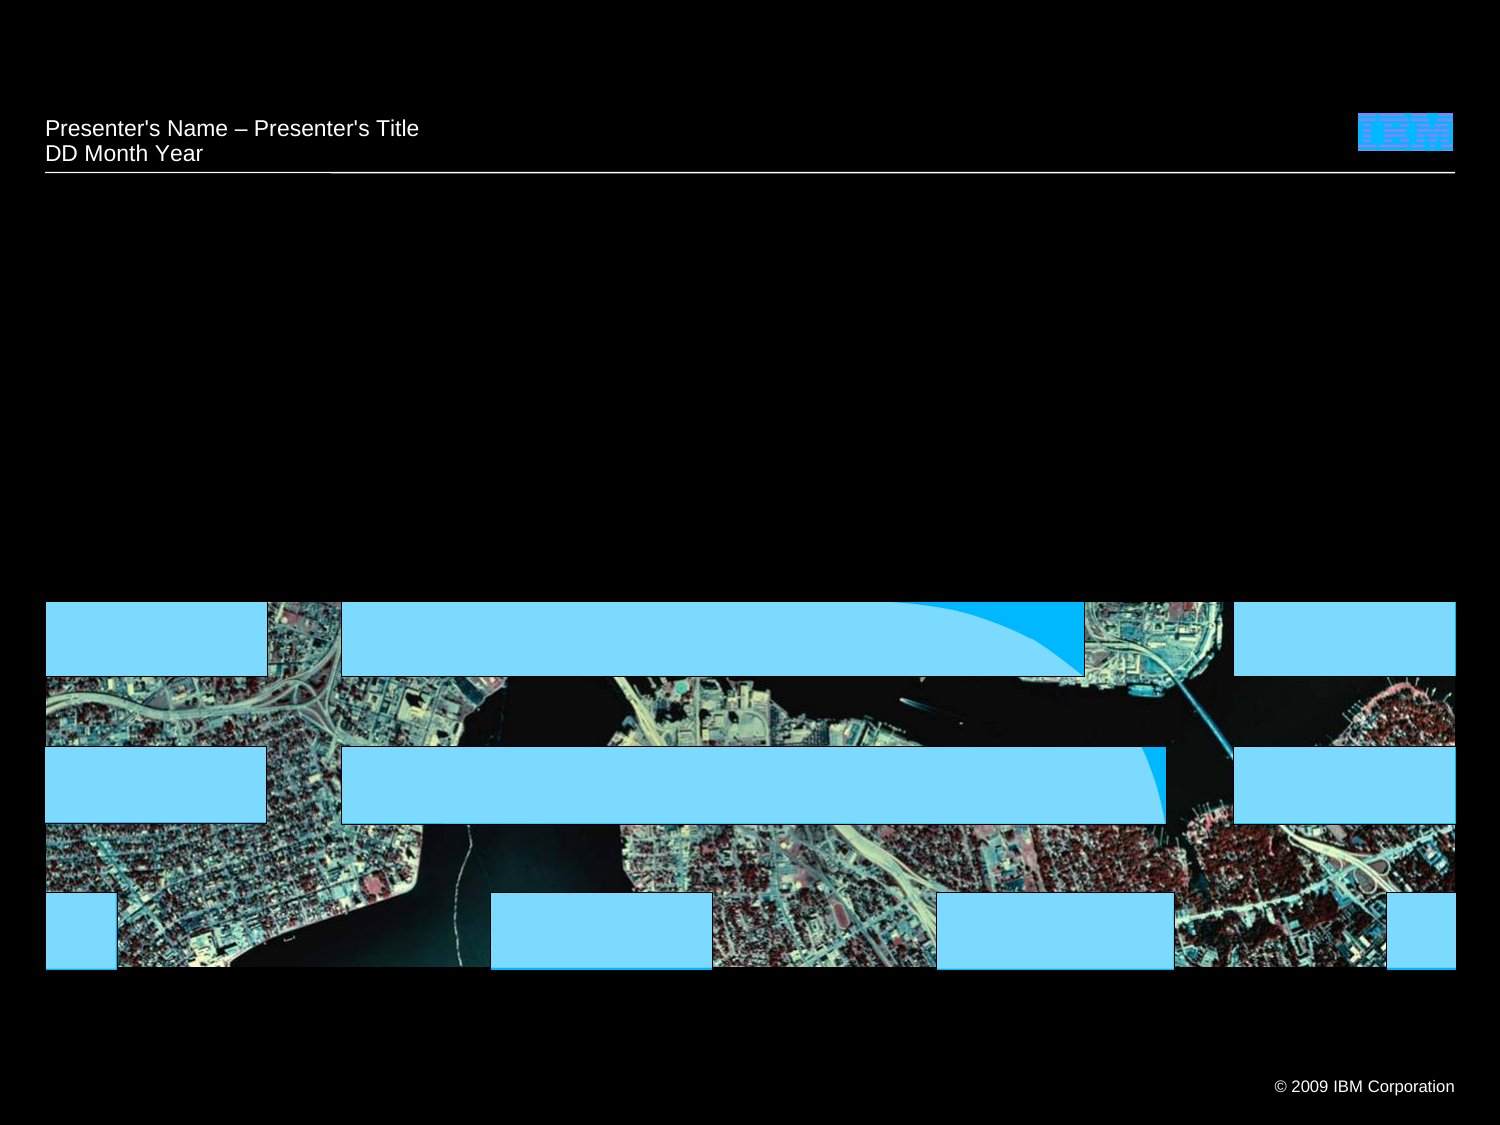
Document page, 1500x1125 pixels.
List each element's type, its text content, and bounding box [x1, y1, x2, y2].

picture [342, 602, 1081, 676]
picture [1234, 747, 1454, 824]
picture [1234, 602, 1454, 676]
picture [46, 893, 115, 968]
picture [46, 602, 267, 676]
picture [1387, 893, 1456, 967]
picture [46, 602, 1455, 967]
picture [491, 893, 712, 967]
picture [937, 893, 1174, 968]
text_box Presenter's Name – Presenter's Title DD Month Year [30, 86, 1306, 175]
picture [45, 747, 266, 823]
